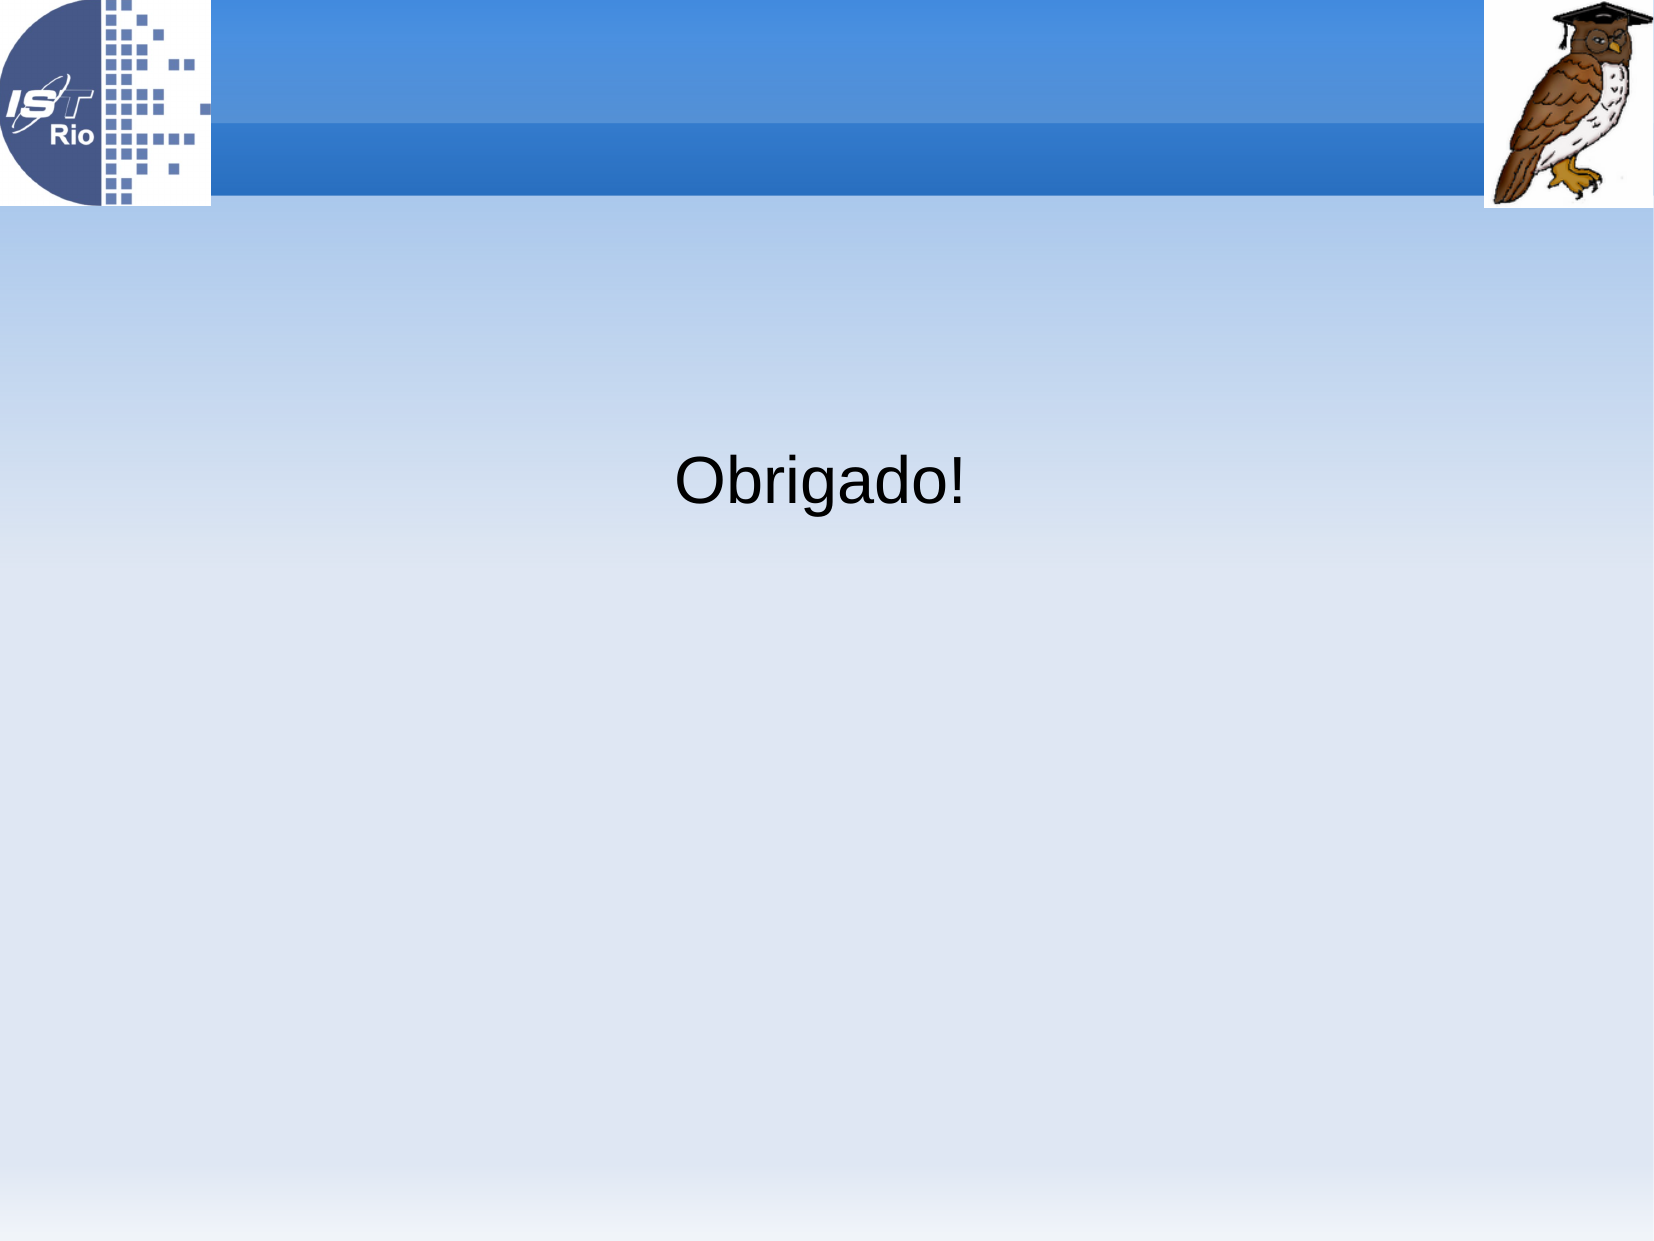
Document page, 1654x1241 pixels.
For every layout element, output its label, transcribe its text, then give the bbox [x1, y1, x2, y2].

subtitle Obrigado! [76, 7, 1565, 1102]
picture [0, 0, 1654, 1241]
